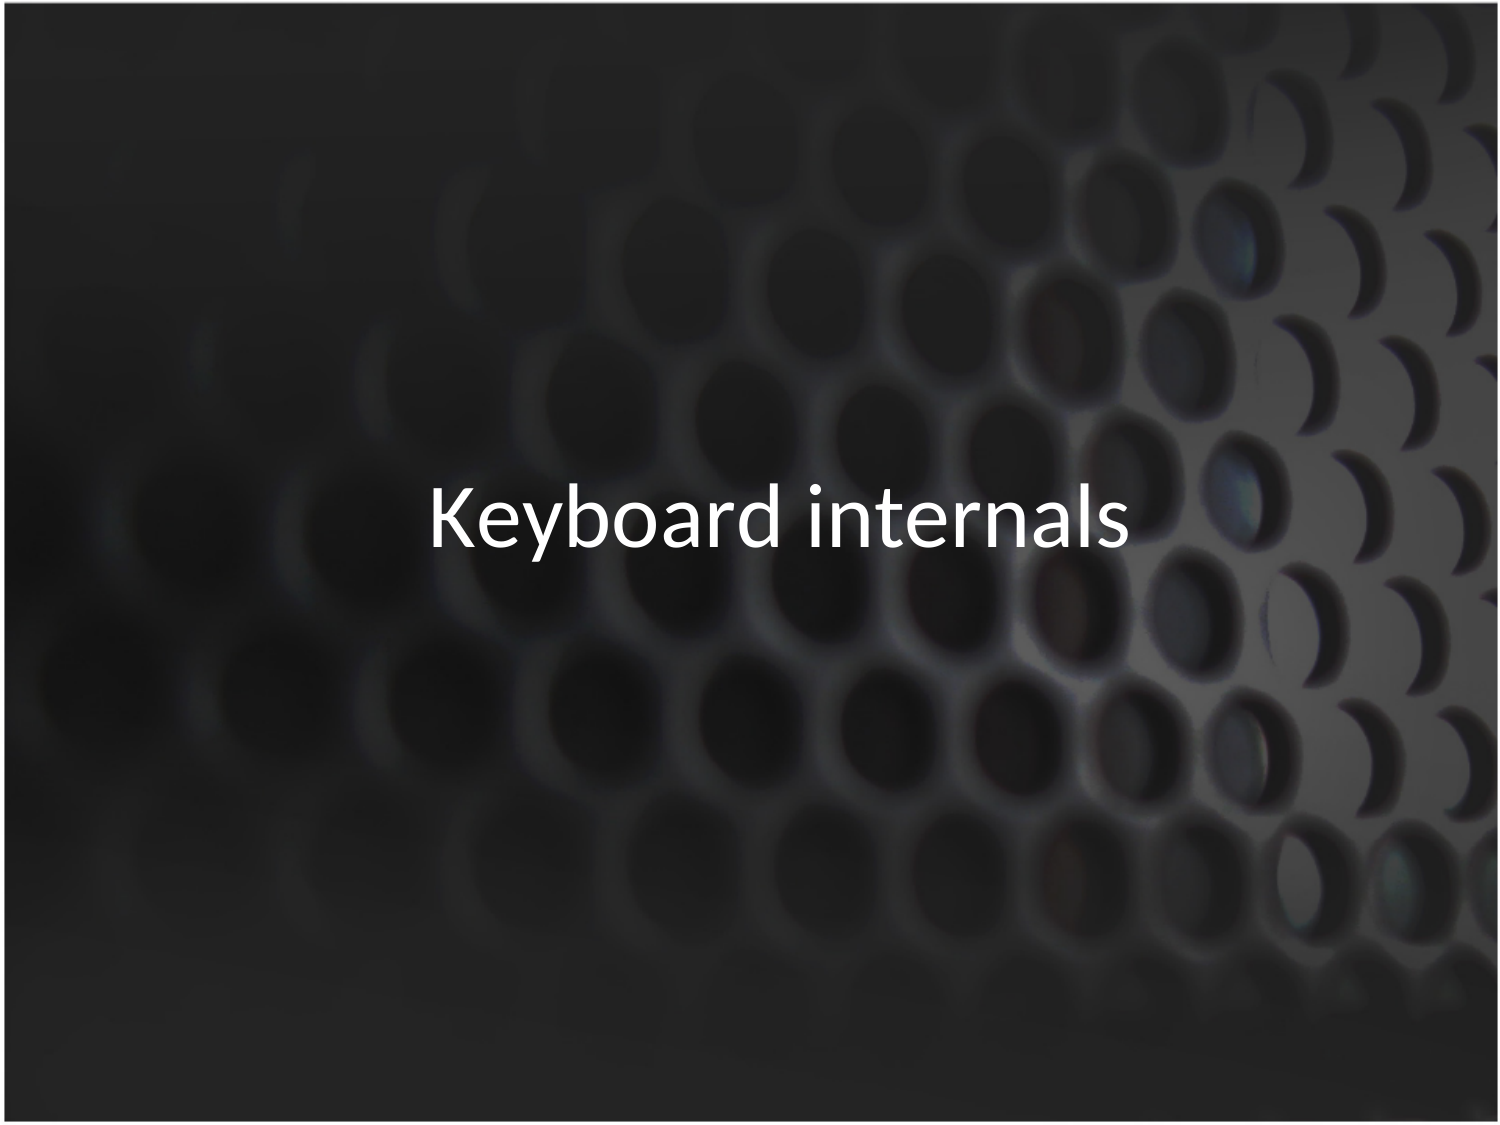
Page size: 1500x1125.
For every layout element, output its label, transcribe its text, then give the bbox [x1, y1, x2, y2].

picture [0, 0, 1500, 1125]
title Keyboard internals [177, 398, 1385, 650]
